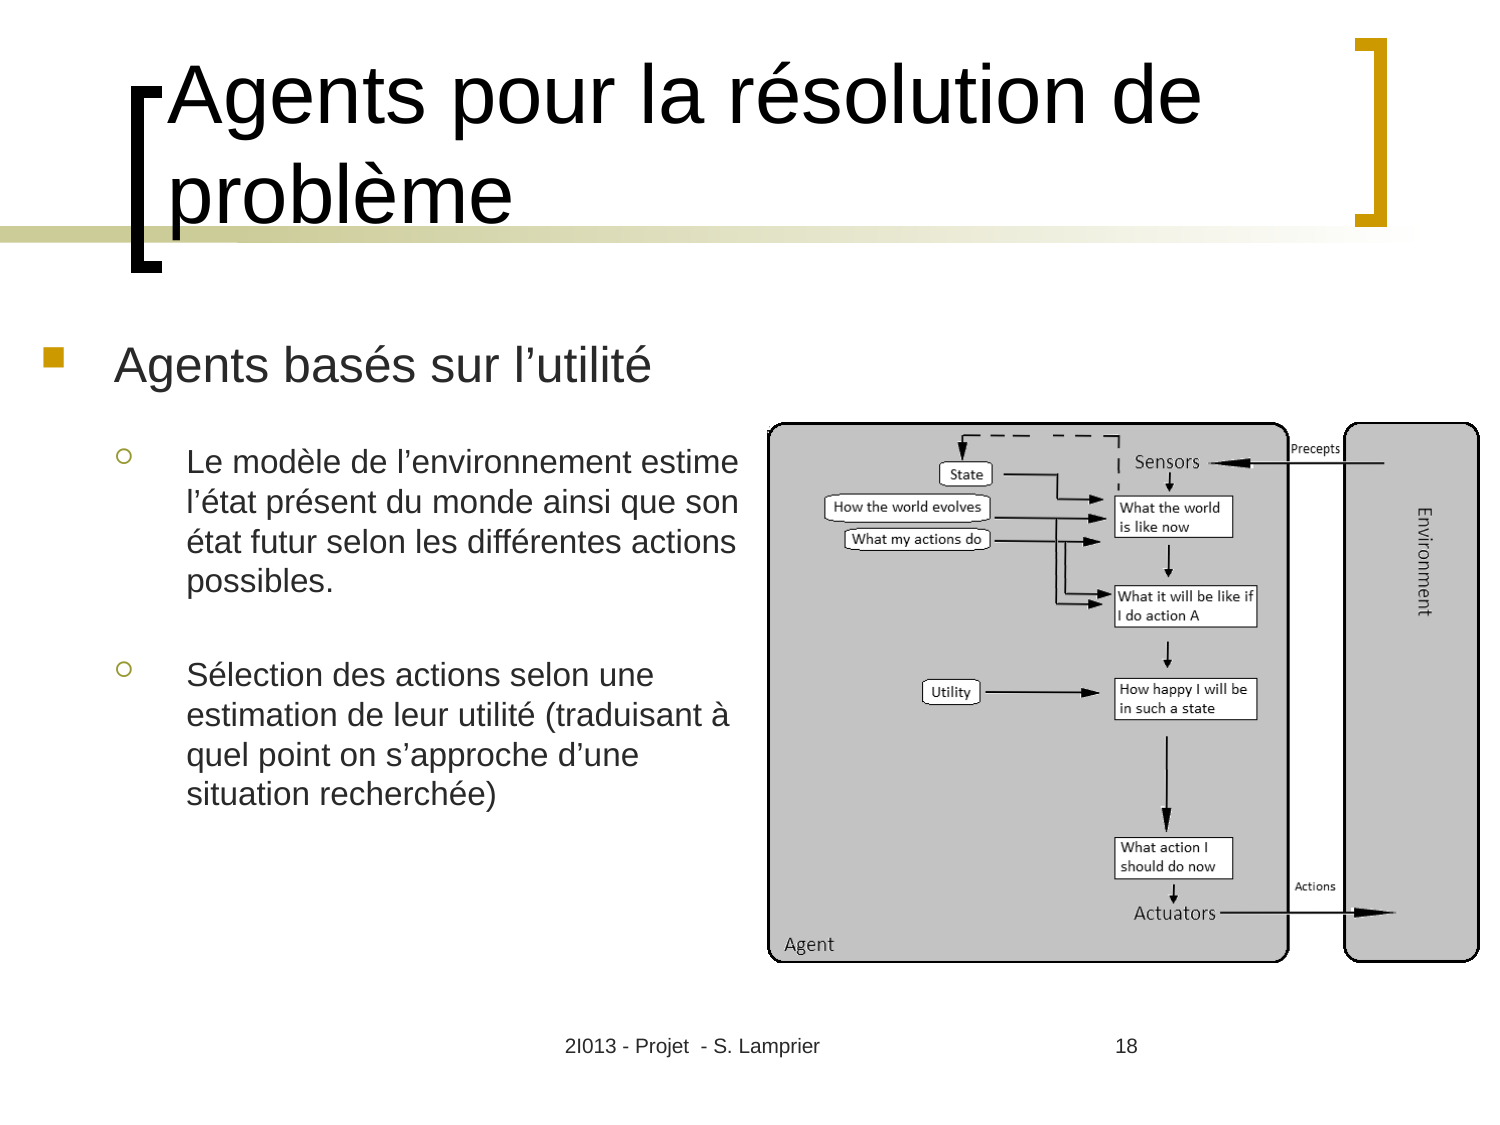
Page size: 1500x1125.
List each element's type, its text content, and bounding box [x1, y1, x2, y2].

text_box Agents basés sur l’utilité Le modèle de l’environnement estime l’état présent du monde ainsi que son état futur selon les différentes actions possibles. Sélection des actions selon une estimation de leur utilité (traduisant à quel point on s’approche d’une situation recherchée) [25, 324, 788, 1075]
picture [788, 422, 1480, 963]
slide_number <numéro> [1100, 1025, 1413, 1100]
title Agents pour la résolution de problème [152, 15, 1328, 248]
footer 2I013 - Projet - S. Lamprier [549, 1025, 1025, 1100]
